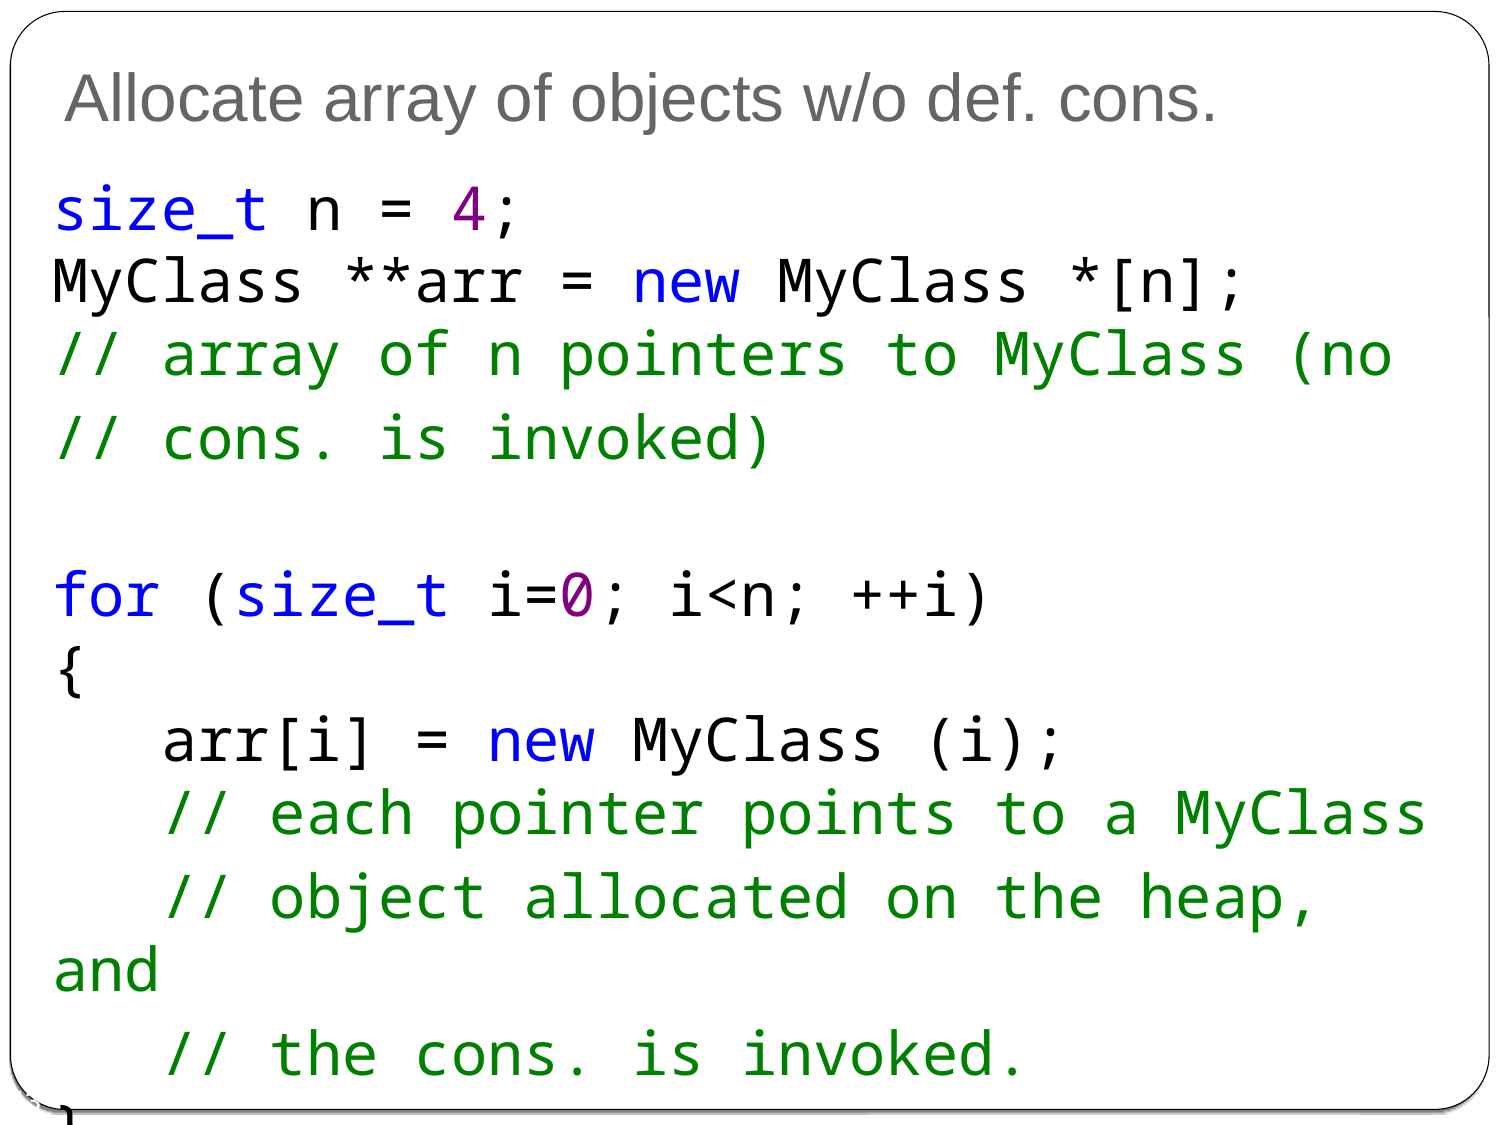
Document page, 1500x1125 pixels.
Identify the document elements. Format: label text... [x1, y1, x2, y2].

title Allocate array of objects w/o def. cons. [50, 45, 1450, 150]
slide_number <number> [0, 1074, 50, 1125]
list size_t n = 4; MyClass **arr = new MyClass *[n]; // array of n pointers to MyClass (no // cons. is invoked) for (size_t i=0; i<n; ++i) { arr[i] = new MyClass (i); // each pointer points to a MyClass // object allocated on the heap, and // the cons. is invoked. } [37, 162, 1463, 1088]
